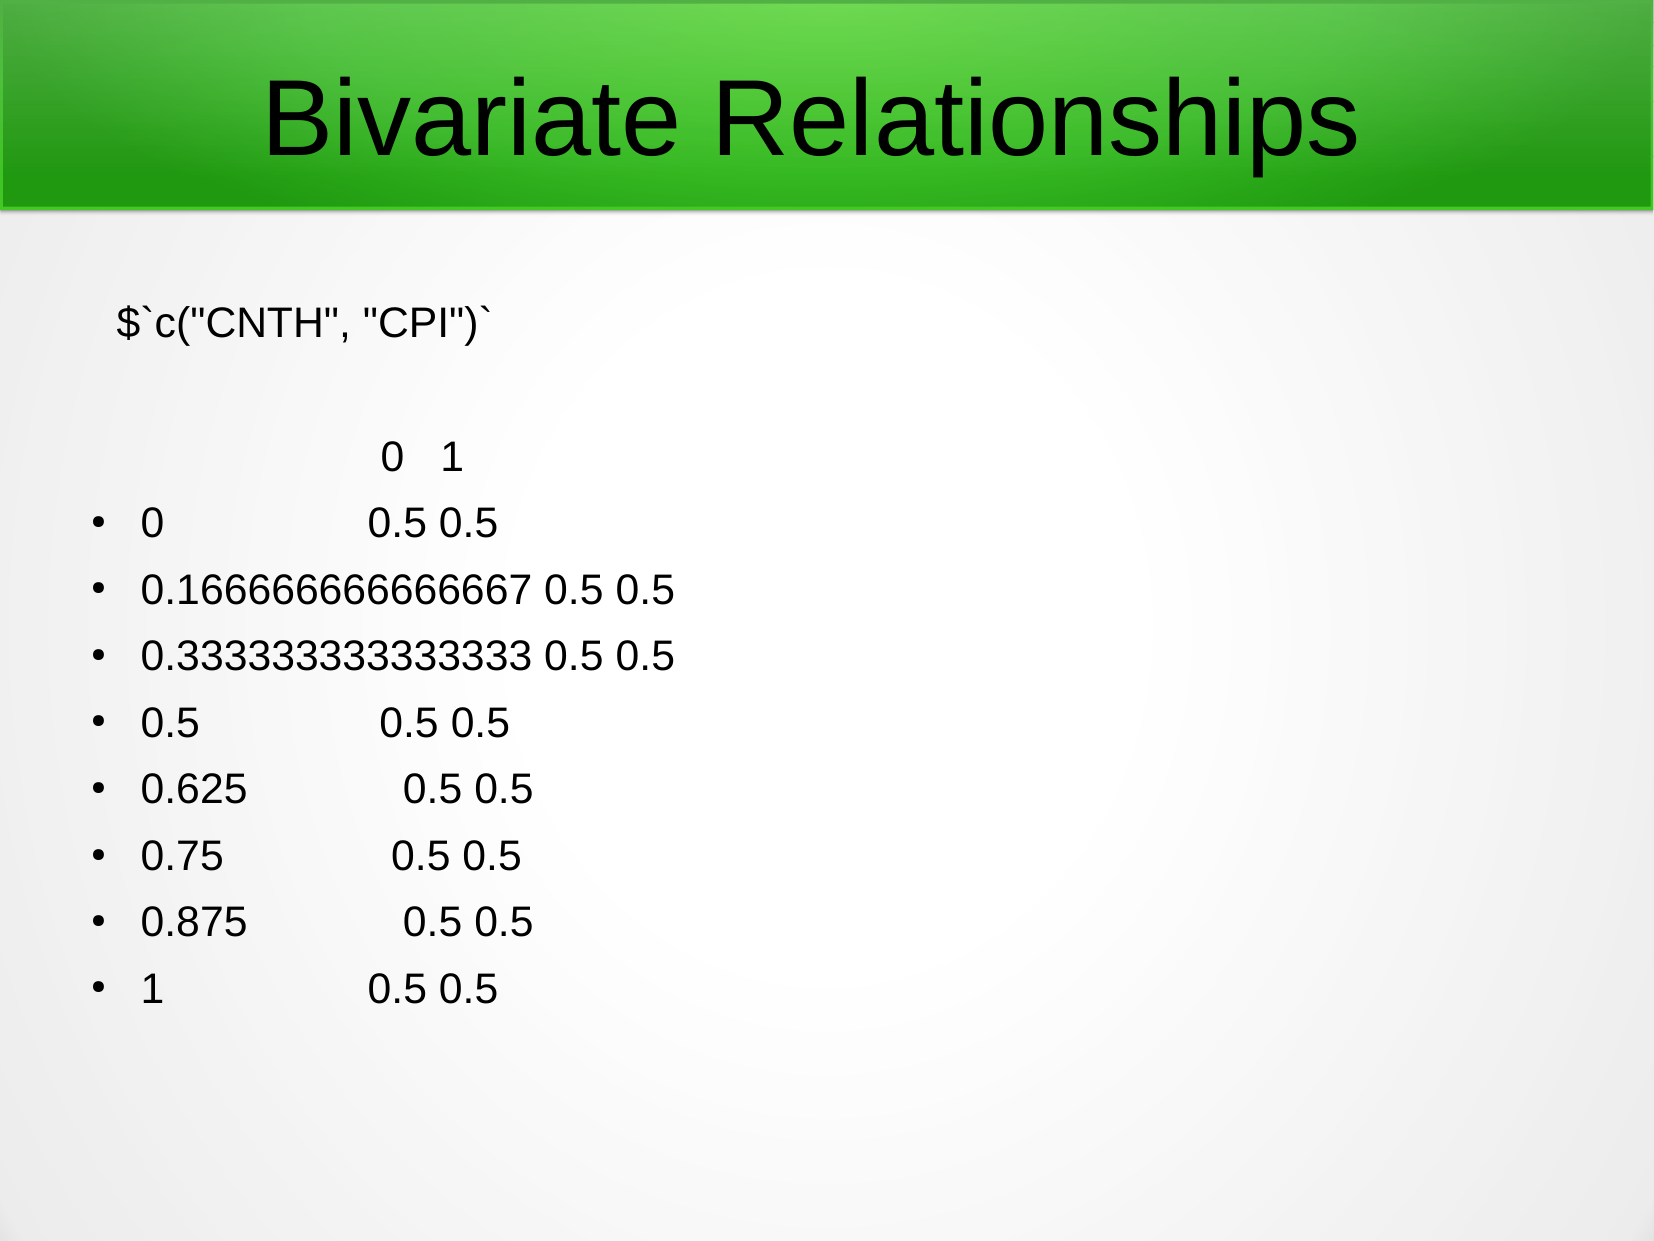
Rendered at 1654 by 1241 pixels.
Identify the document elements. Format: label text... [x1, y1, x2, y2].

list $`c("CNTH", "CPI")` 0 1 0 0.5 0.5 0.166666666666667 0.5 0.5 0.333333333333333 0.5 0.5 0.5 0.5 0.5 0.625 0.5 0.5 0.75 0.5 0.5 0.875 0.5 0.5 1 0.5 0.5 [82, 299, 1571, 1019]
title Bivariate Relationships [82, 47, 1571, 189]
